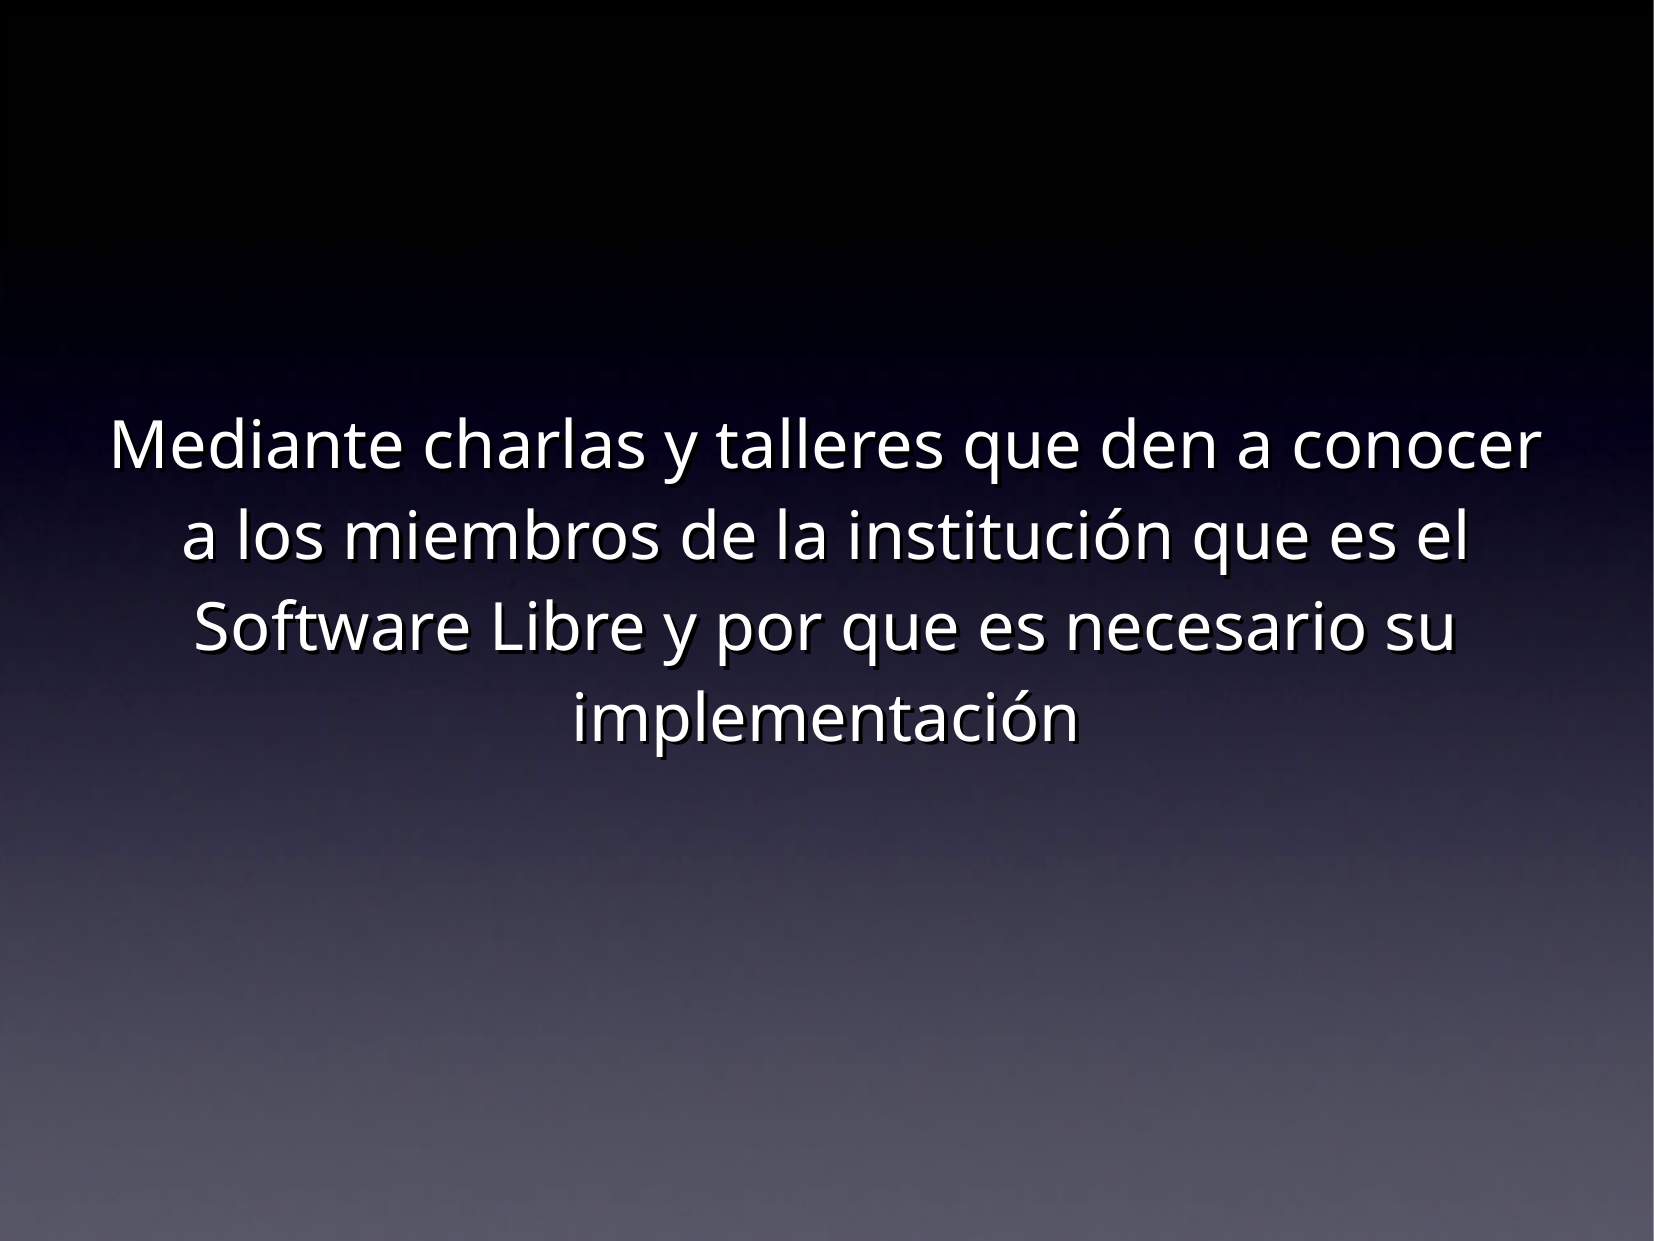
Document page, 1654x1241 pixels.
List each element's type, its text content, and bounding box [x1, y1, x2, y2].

picture [0, 0, 1654, 1241]
subtitle Mediante charlas y talleres que den a conocer a los miembros de la institución que es el Software Libre y por que es necesario su implementación [82, 49, 1571, 1109]
